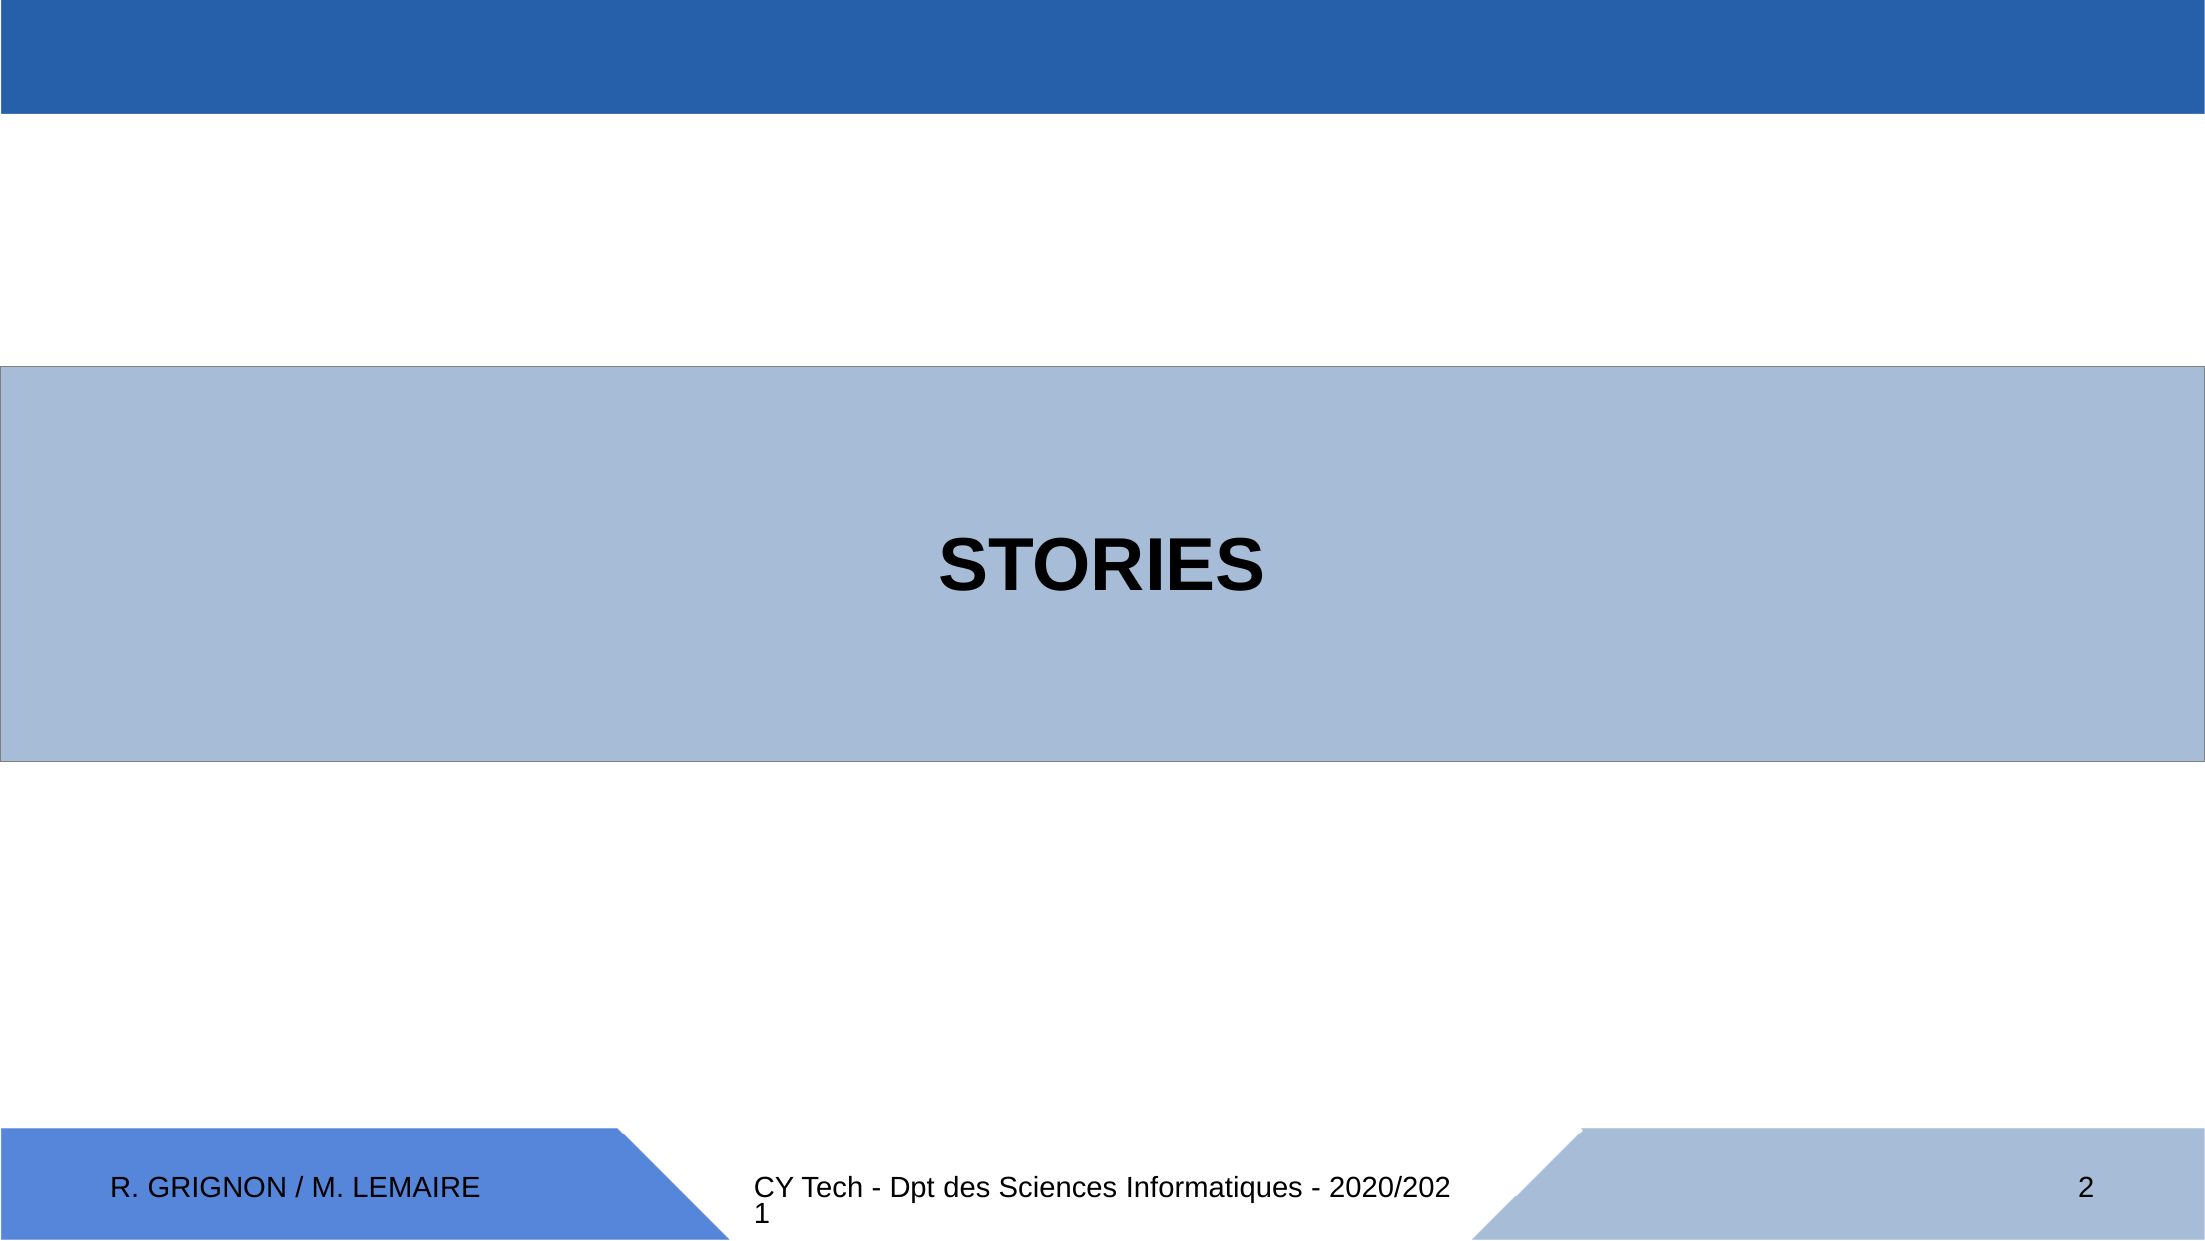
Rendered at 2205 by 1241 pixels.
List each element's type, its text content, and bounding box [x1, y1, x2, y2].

text_box STORIES [0, 366, 2205, 762]
picture [0, 0, 2205, 366]
picture [0, 762, 2205, 1241]
